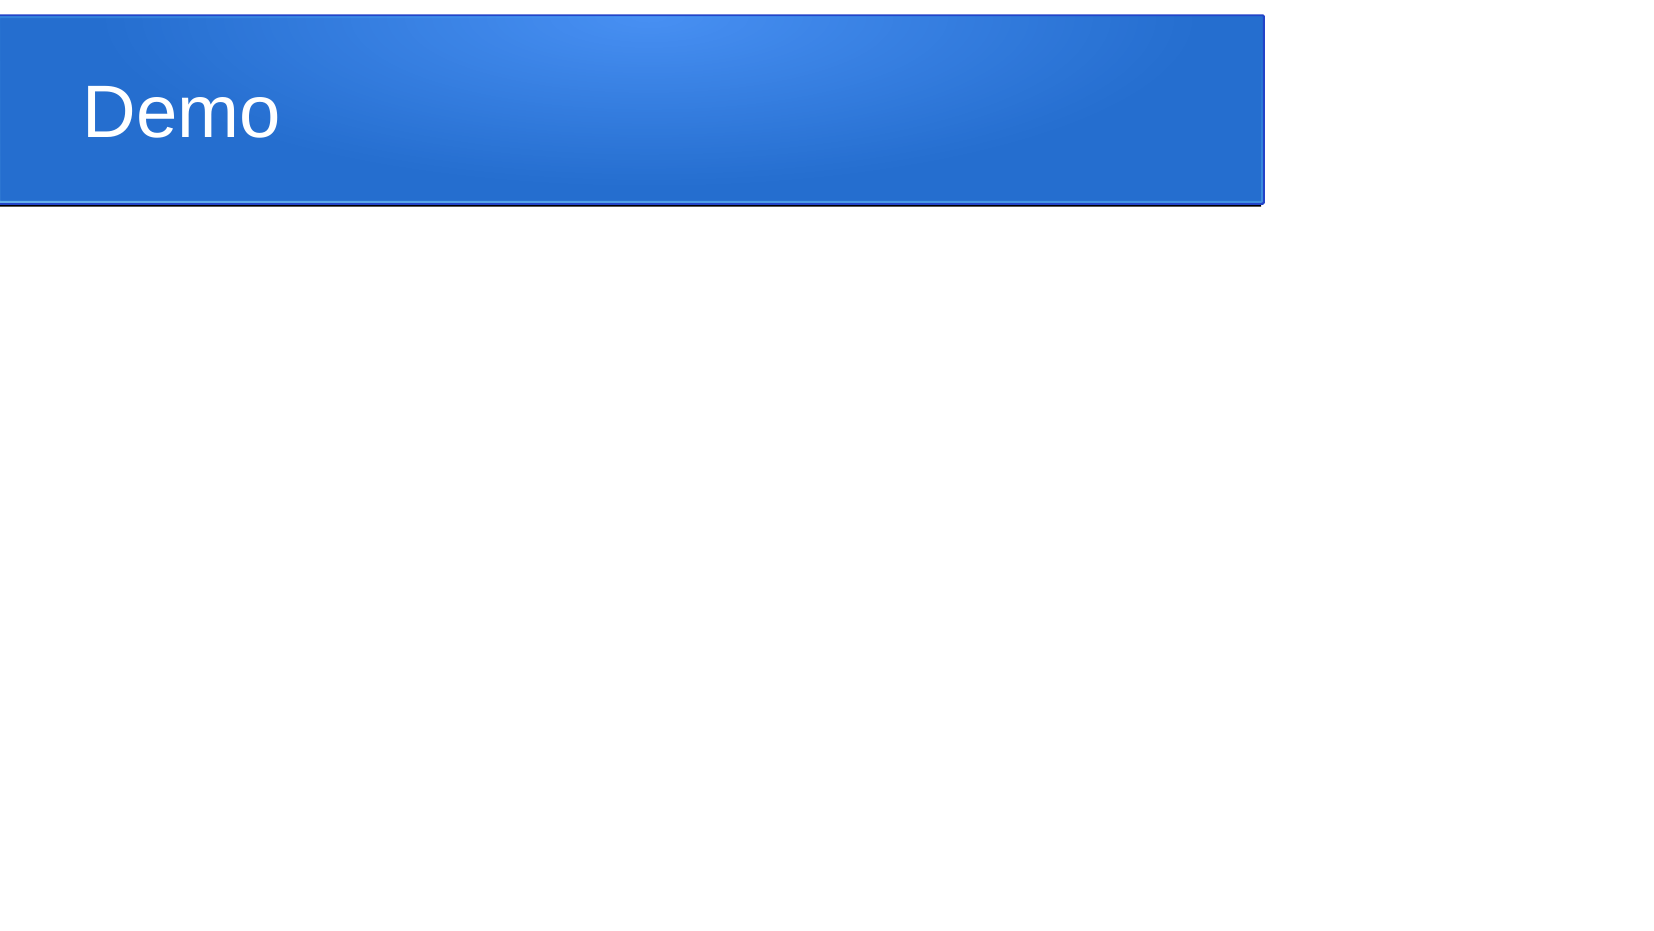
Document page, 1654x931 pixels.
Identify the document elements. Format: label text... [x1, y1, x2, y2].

title Demo [82, 35, 1235, 189]
